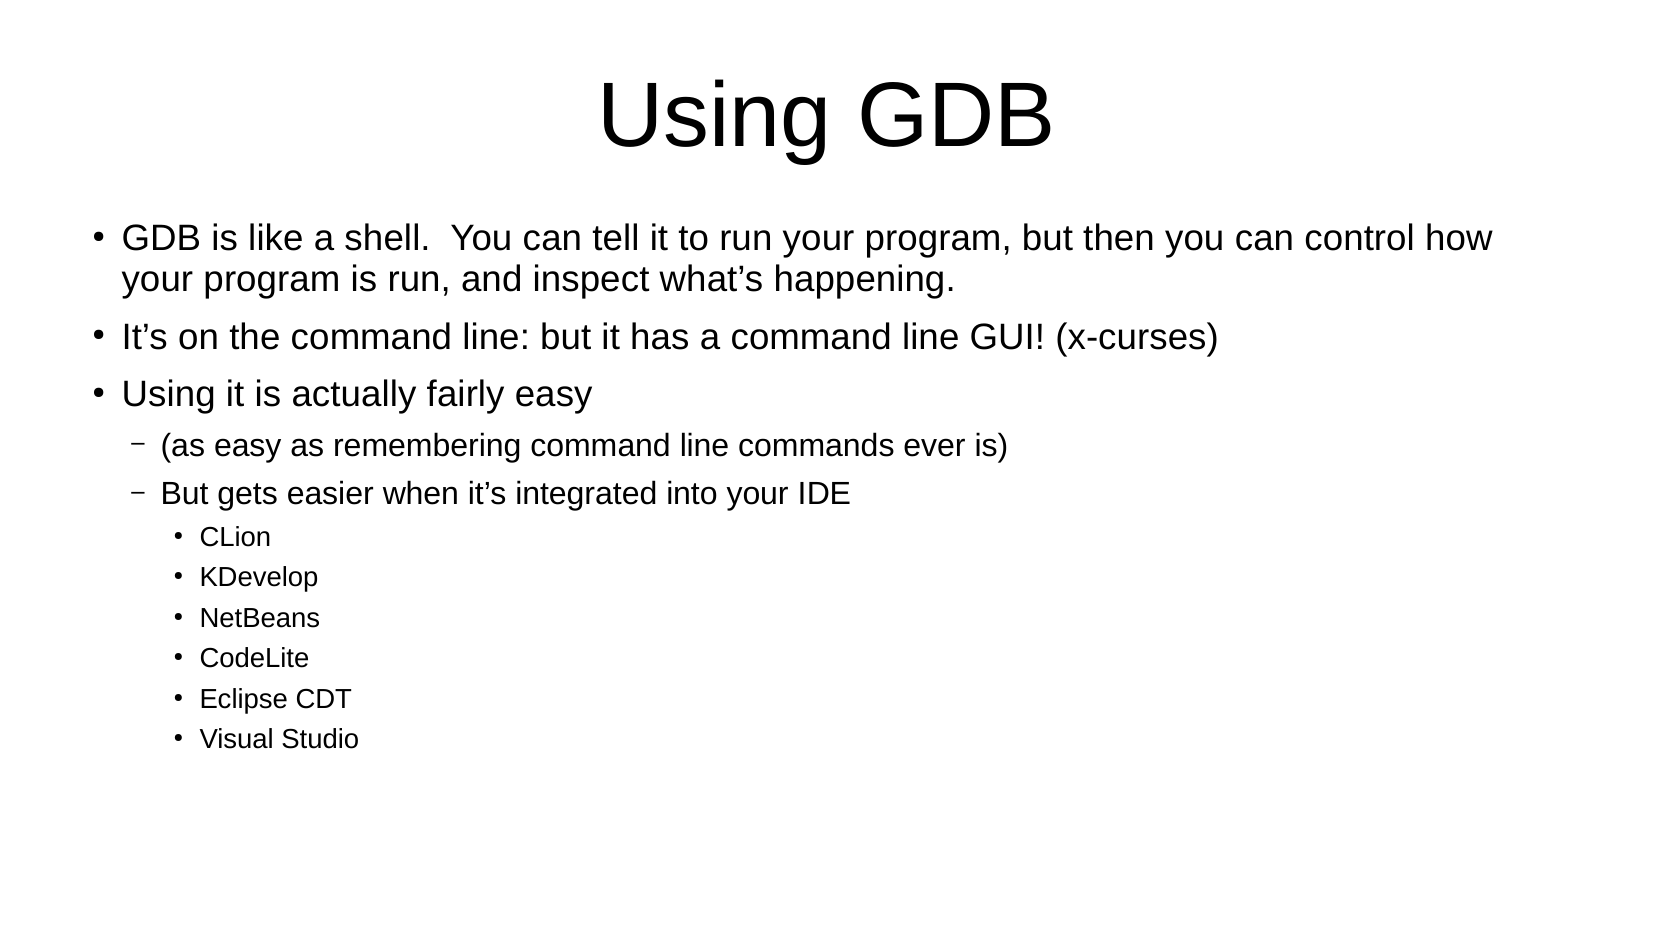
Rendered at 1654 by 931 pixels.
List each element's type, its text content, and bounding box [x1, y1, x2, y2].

list GDB is like a shell. You can tell it to run your program, but then you can control how your program is run, and inspect what’s happening. It’s on the command line: but it has a command line GUI! (x-curses) Using it is actually fairly easy (as easy as remembering command line commands ever is) But gets easier when it’s integrated into your IDE CLion KDevelop NetBeans CodeLite Eclipse CDT Visual Studio [82, 217, 1571, 758]
title Using GDB [82, 37, 1571, 193]
